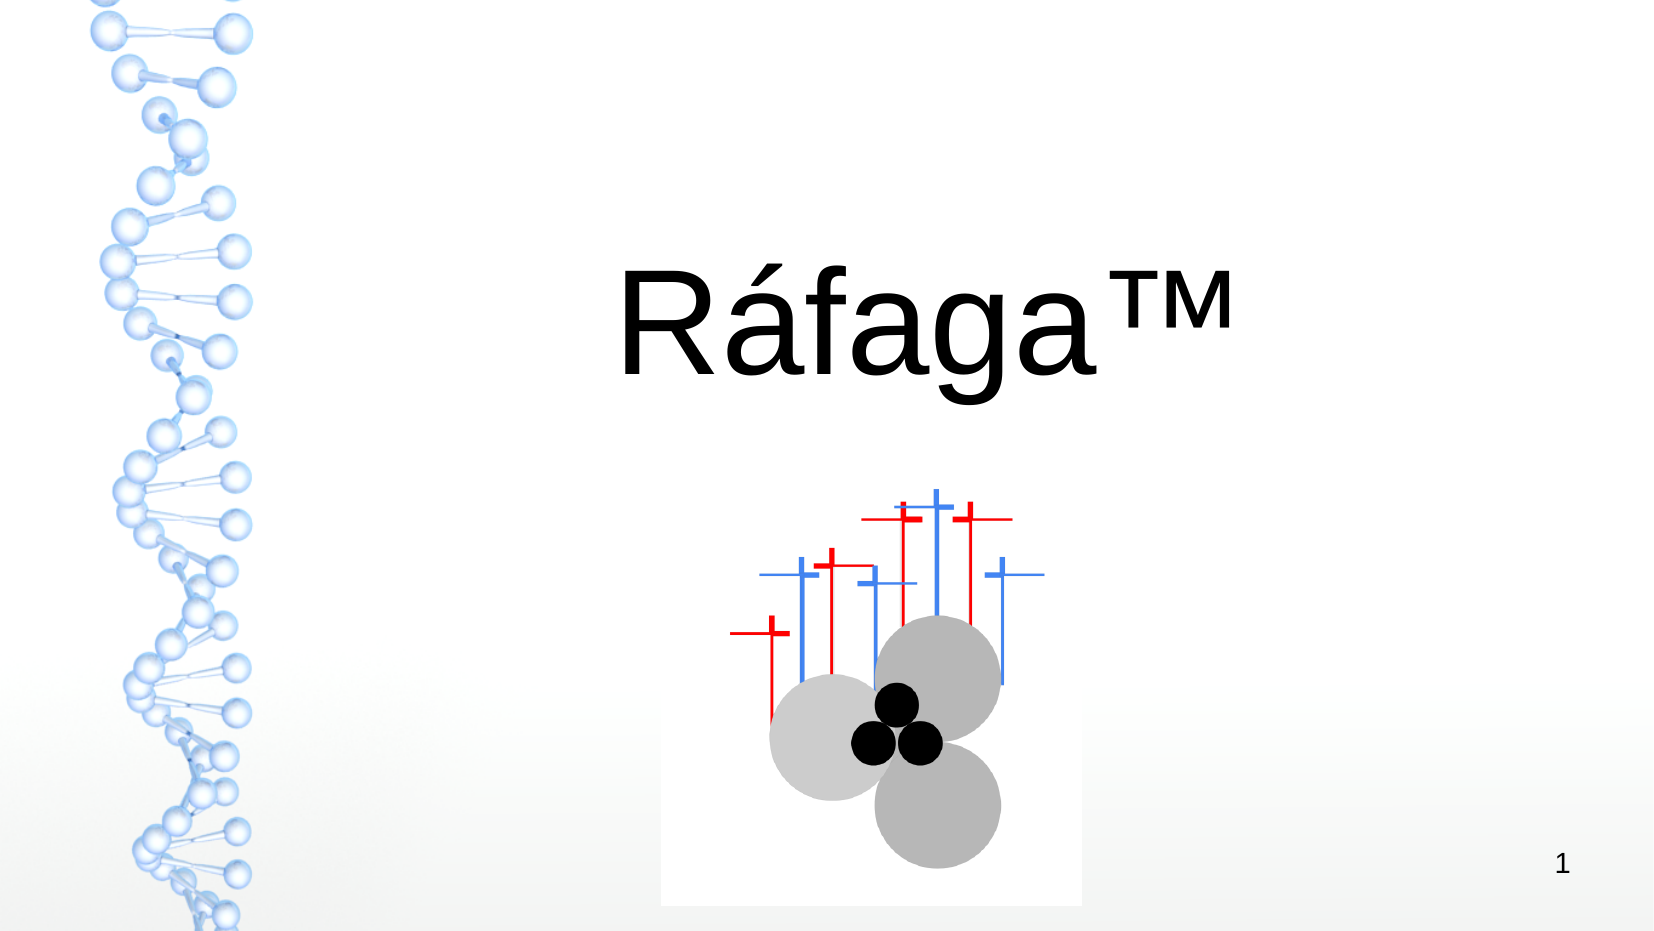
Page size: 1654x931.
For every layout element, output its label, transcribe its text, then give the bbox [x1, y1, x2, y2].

picture [0, 0, 1654, 931]
subtitle Ráfaga™ [265, 53, 1595, 593]
